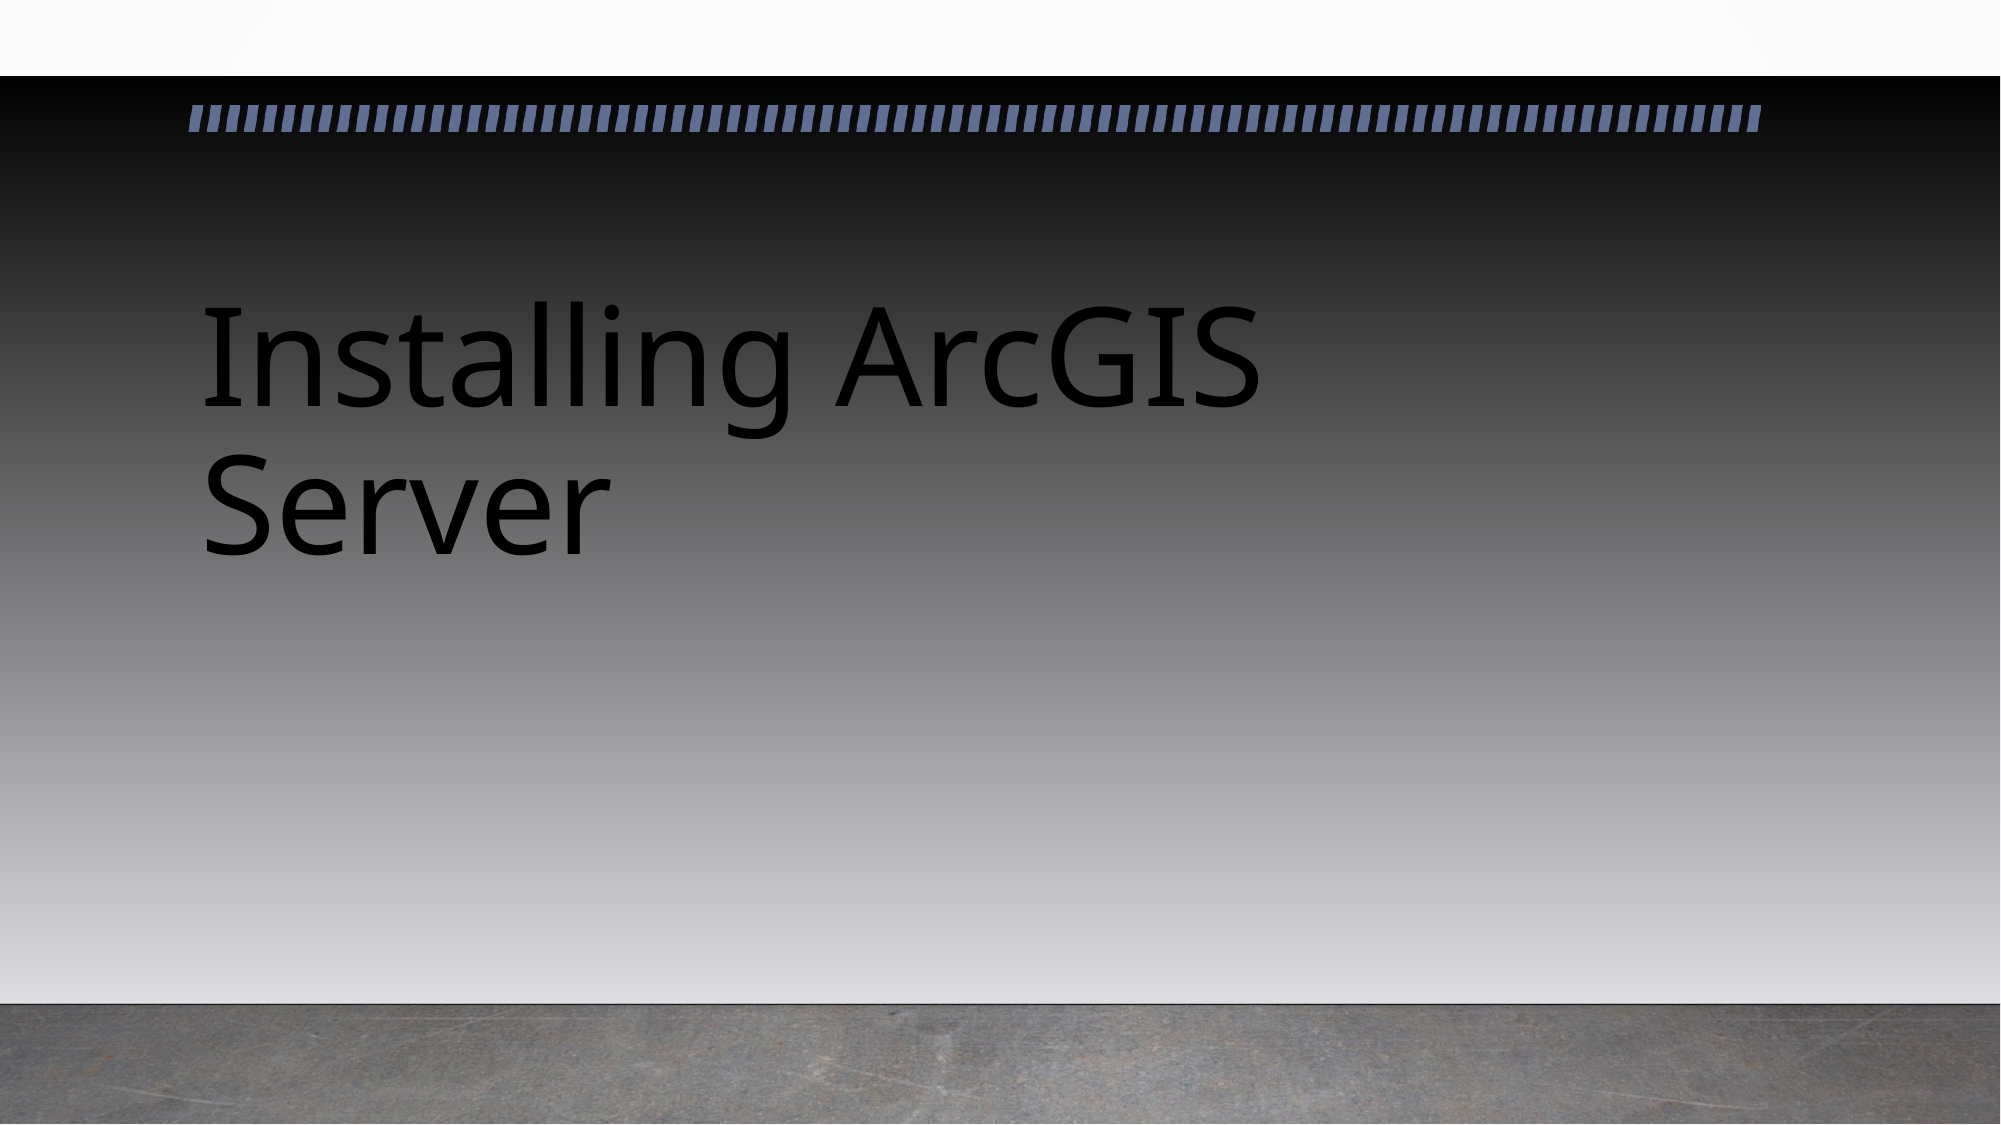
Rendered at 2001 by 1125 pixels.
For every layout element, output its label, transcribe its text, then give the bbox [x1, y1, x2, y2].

title Installing ArcGIS Server [185, 155, 1669, 585]
